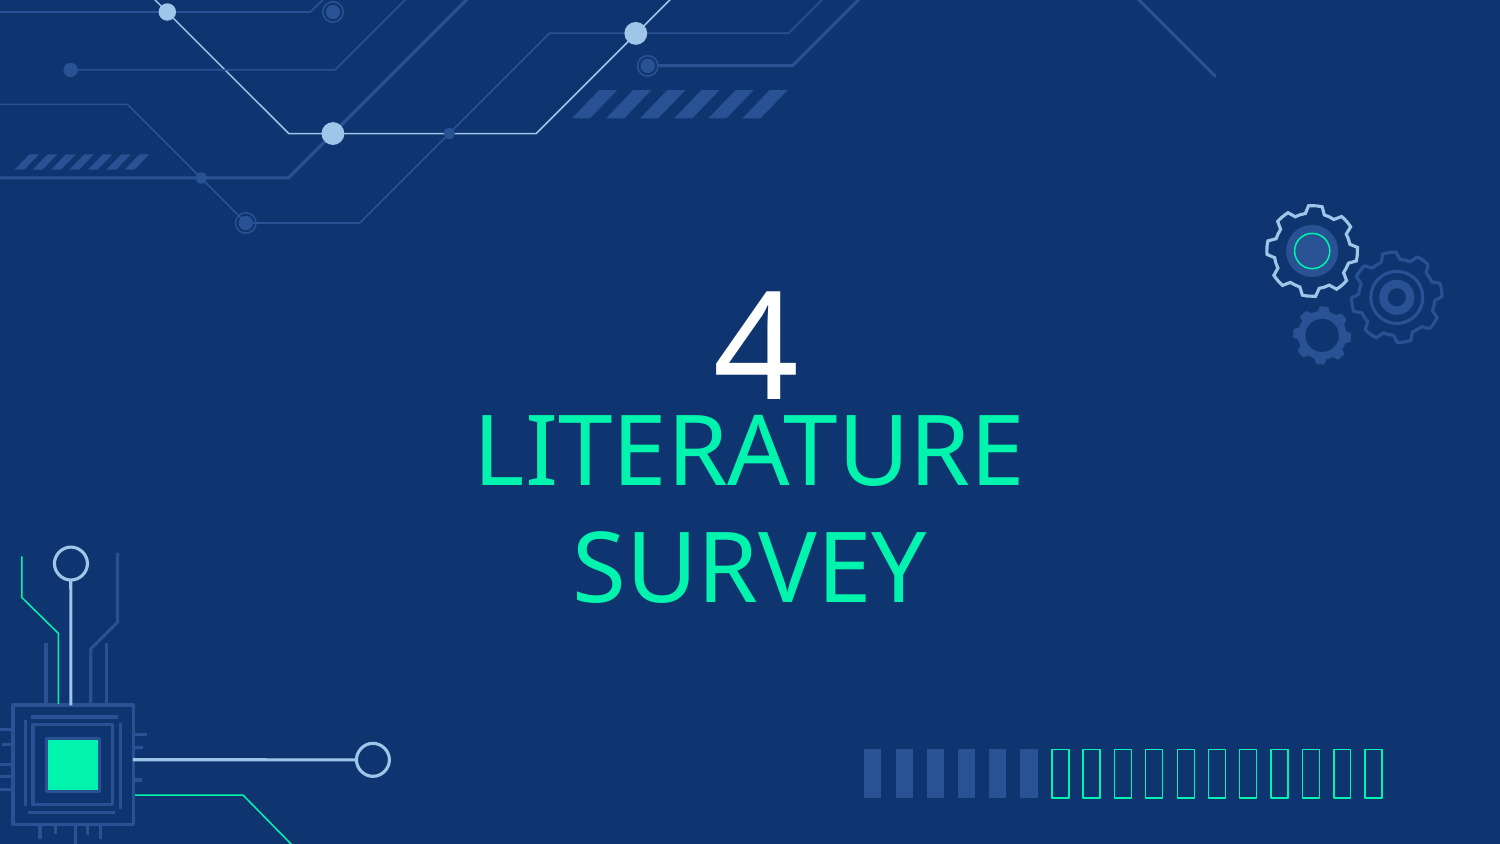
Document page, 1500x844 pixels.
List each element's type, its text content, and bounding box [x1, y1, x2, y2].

title LITERATURE SURVEY [418, 442, 1082, 567]
title 4 [598, 277, 915, 401]
